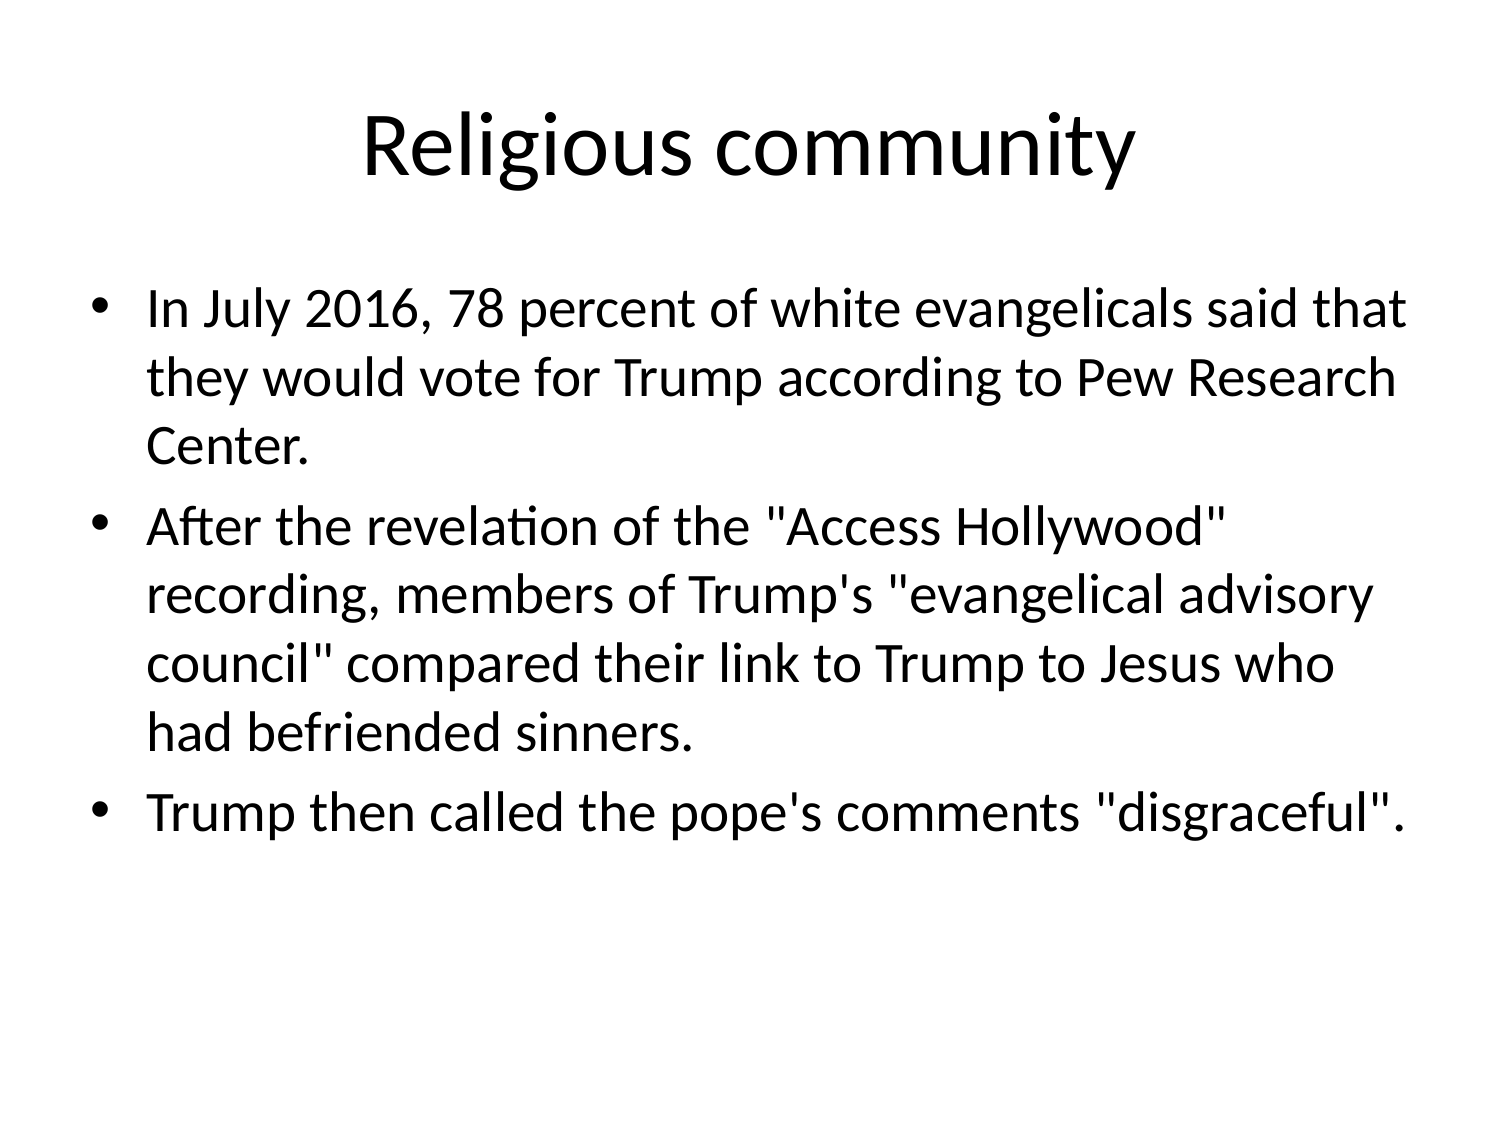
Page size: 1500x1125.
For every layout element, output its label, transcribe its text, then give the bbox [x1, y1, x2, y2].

title Religious community [75, 45, 1425, 233]
list In July 2016, 78 percent of white evangelicals said that they would vote for Trump according to Pew Research Center. After the revelation of the "Access Hollywood" recording, members of Trump's "evangelical advisory council" compared their link to Trump to Jesus who had befriended sinners. Trump then called the pope's comments "disgraceful". [75, 262, 1425, 1005]
